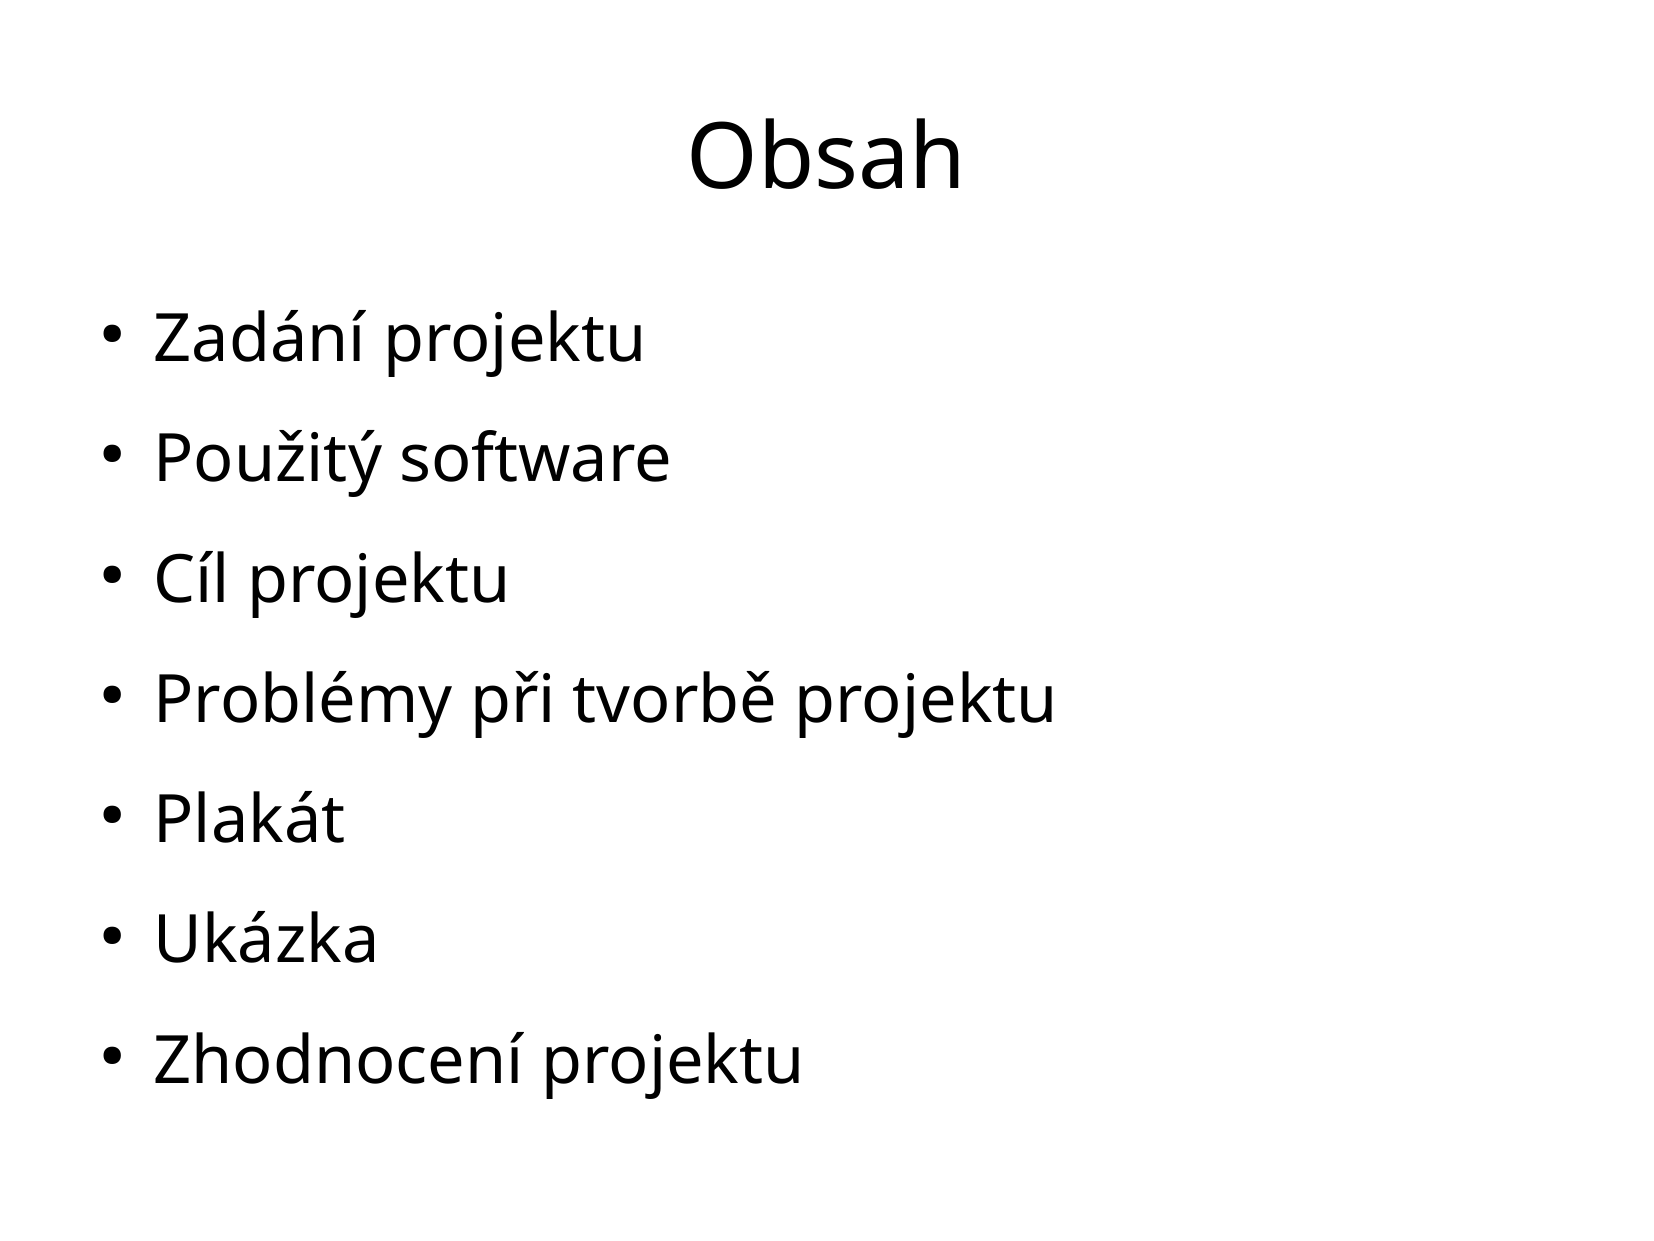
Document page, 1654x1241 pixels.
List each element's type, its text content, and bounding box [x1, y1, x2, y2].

list Zadání projektu Použitý software Cíl projektu Problémy při tvorbě projektu Plakát Ukázka Zhodnocení projektu [82, 290, 1571, 1170]
title Obsah [82, 49, 1571, 257]
